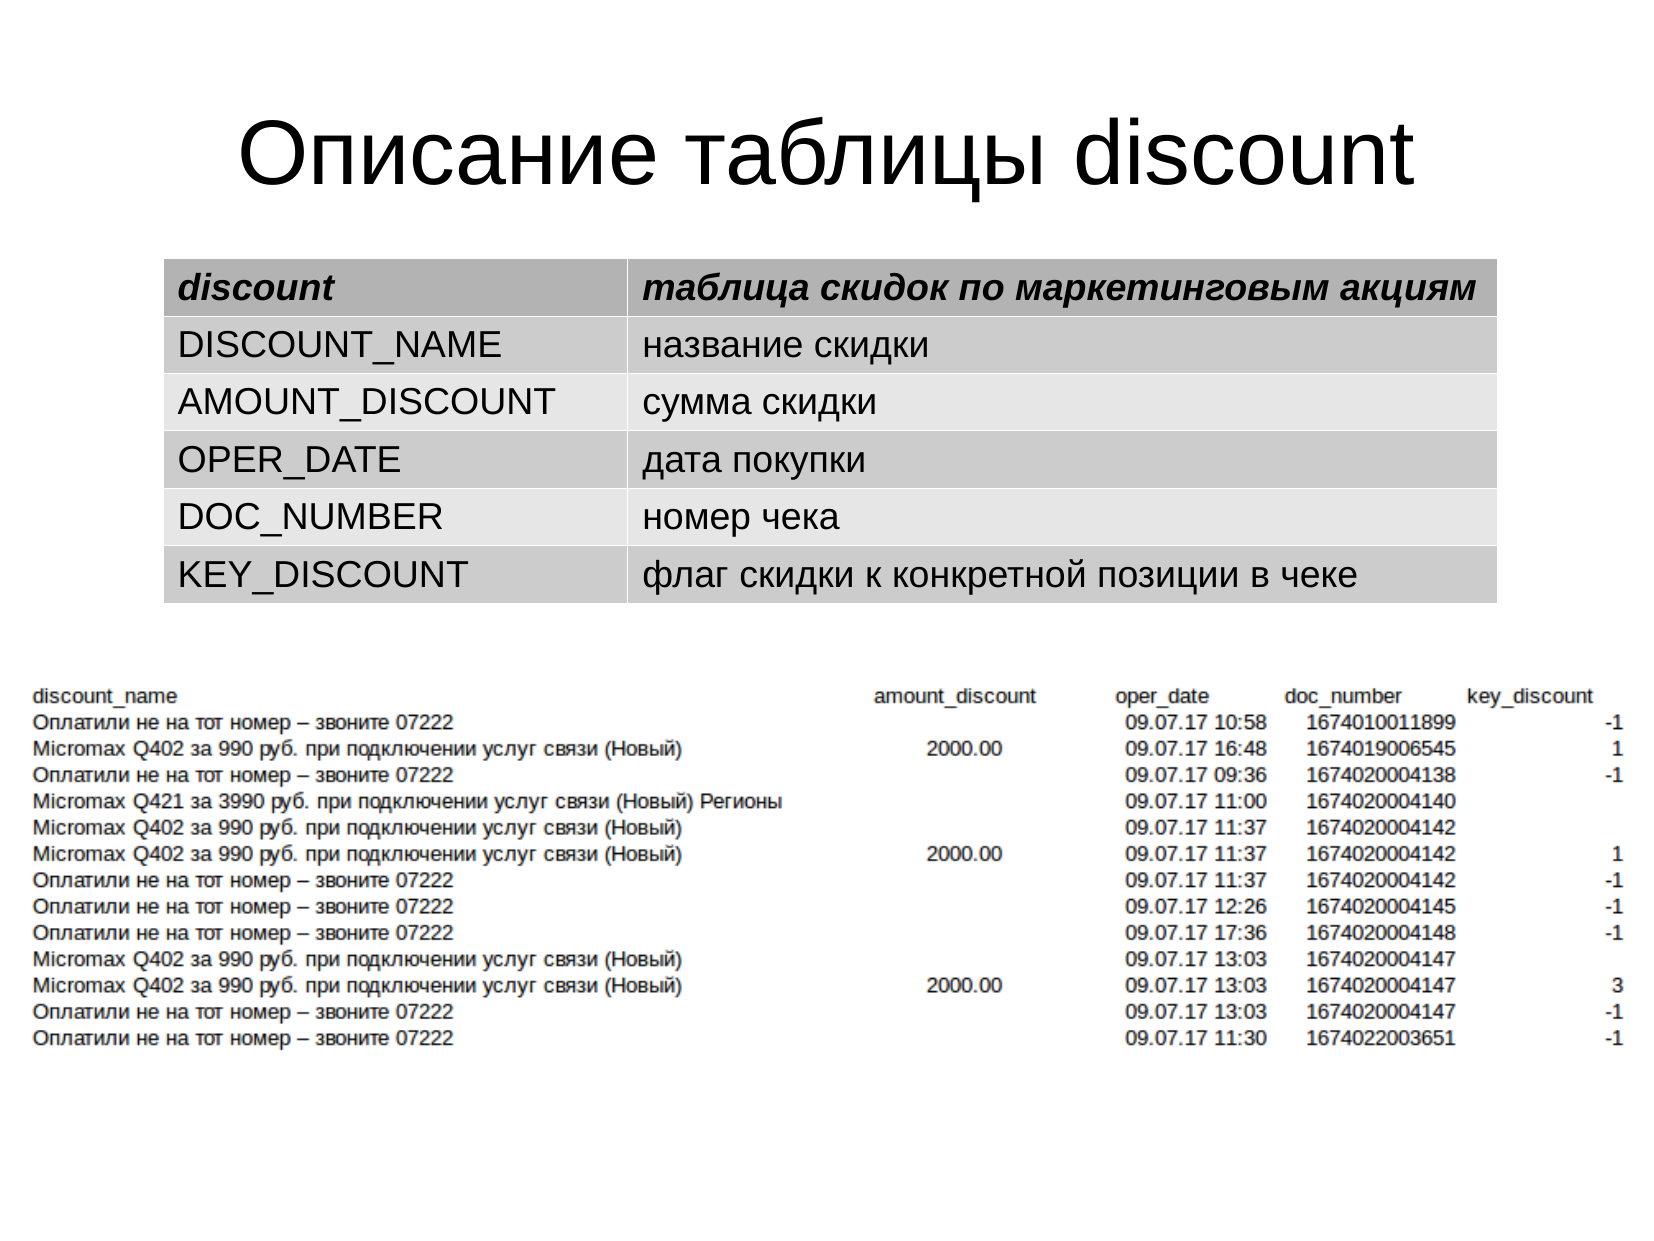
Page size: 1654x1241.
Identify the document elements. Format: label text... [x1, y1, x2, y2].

table_header таблица скидок по маркетинговым акциям [628, 259, 1497, 316]
table_cell DOC_NUMBER [164, 489, 627, 545]
table_cell номер чека [628, 489, 1497, 545]
table_cell AMOUNT_DISCOUNT [164, 374, 627, 430]
title Описание таблицы discount [82, 49, 1571, 257]
table_cell дата покупки [628, 431, 1497, 488]
table_cell DISCOUNT_NAME [164, 317, 627, 373]
table_cell название скидки [628, 317, 1497, 373]
table_cell флаг скидки к конкретной позиции в чеке [628, 546, 1497, 603]
picture [23, 682, 1630, 1075]
table_cell OPER_DATE [164, 431, 627, 488]
table_cell KEY_DISCOUNT [164, 546, 627, 603]
table_header discount [164, 259, 627, 316]
table_cell сумма скидки [628, 374, 1497, 430]
